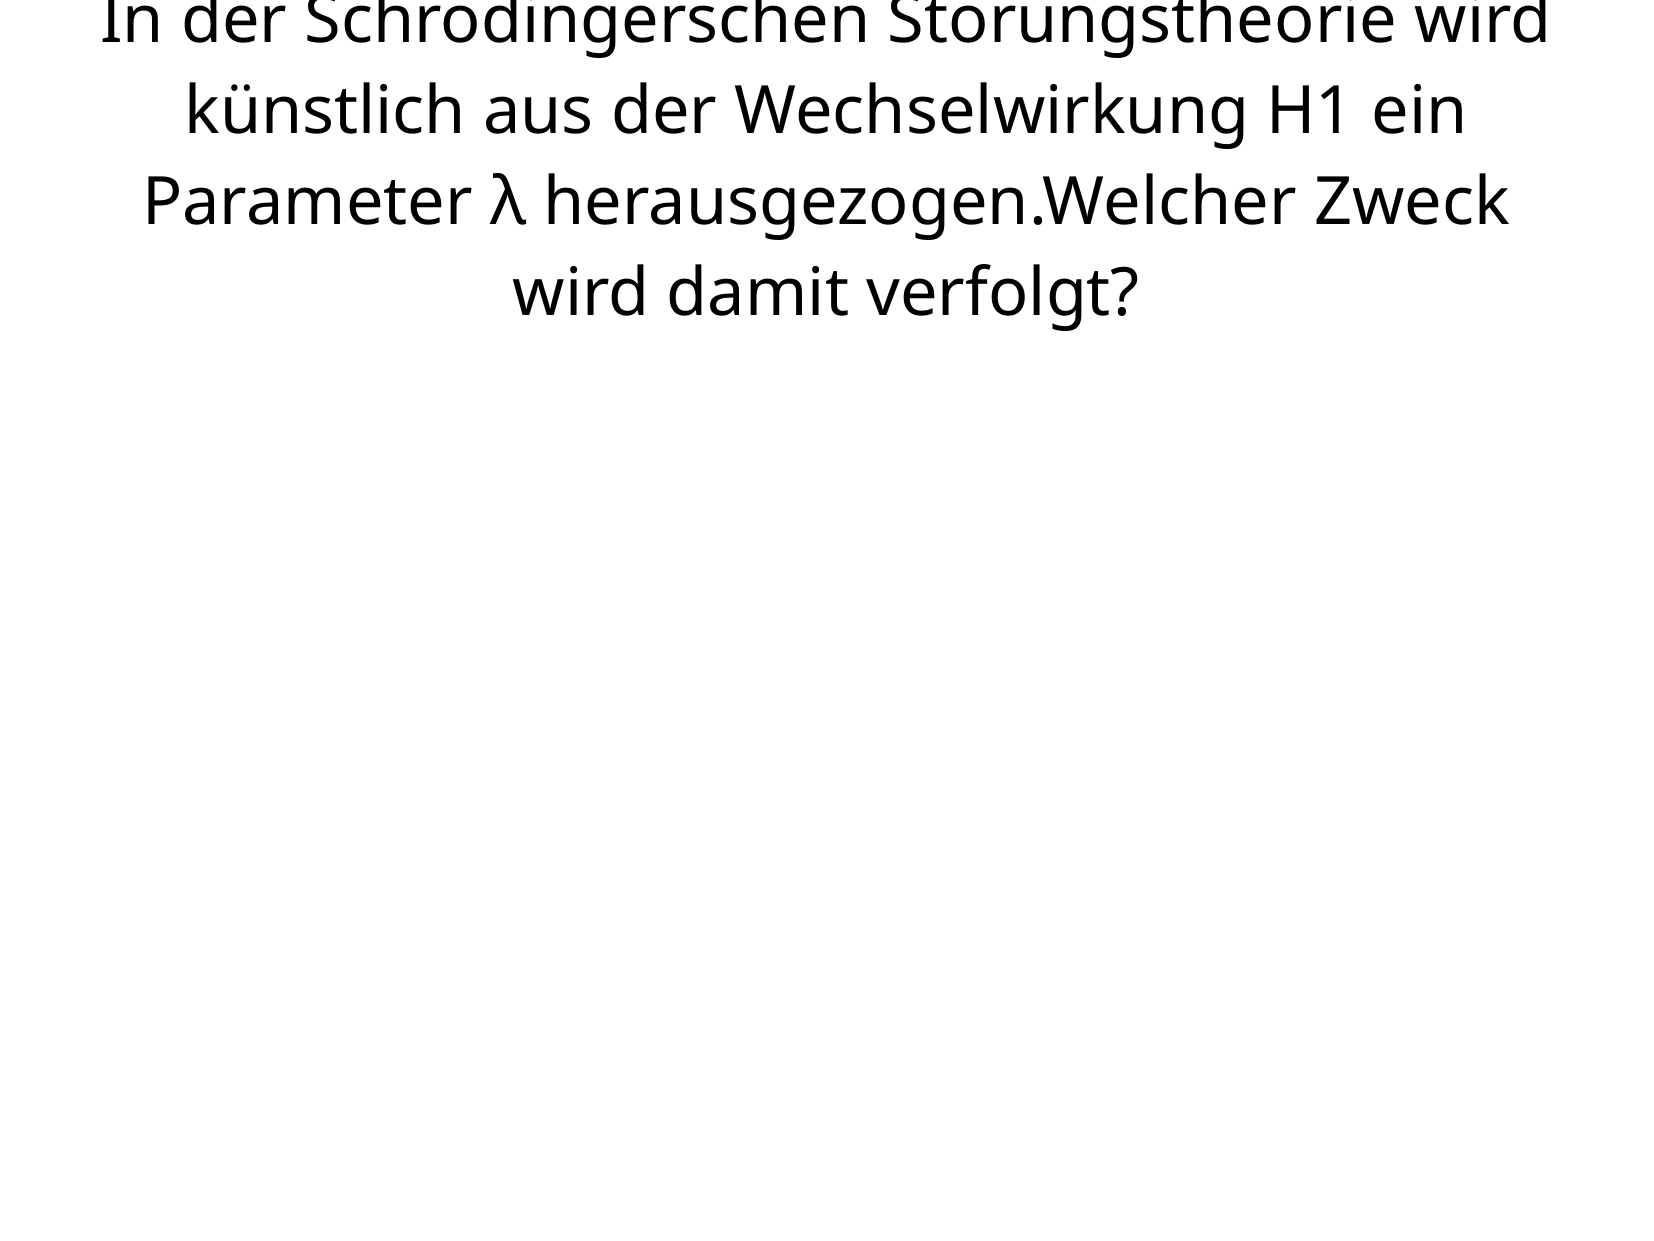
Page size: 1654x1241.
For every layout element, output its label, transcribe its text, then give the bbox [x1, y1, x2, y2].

title In der Schrödingerschen Störungstheorie wird künstlich aus der Wechselwirkung H1 ein Parameter λ herausgezogen.Welcher Zweck wird damit verfolgt? [82, 0, 1571, 331]
